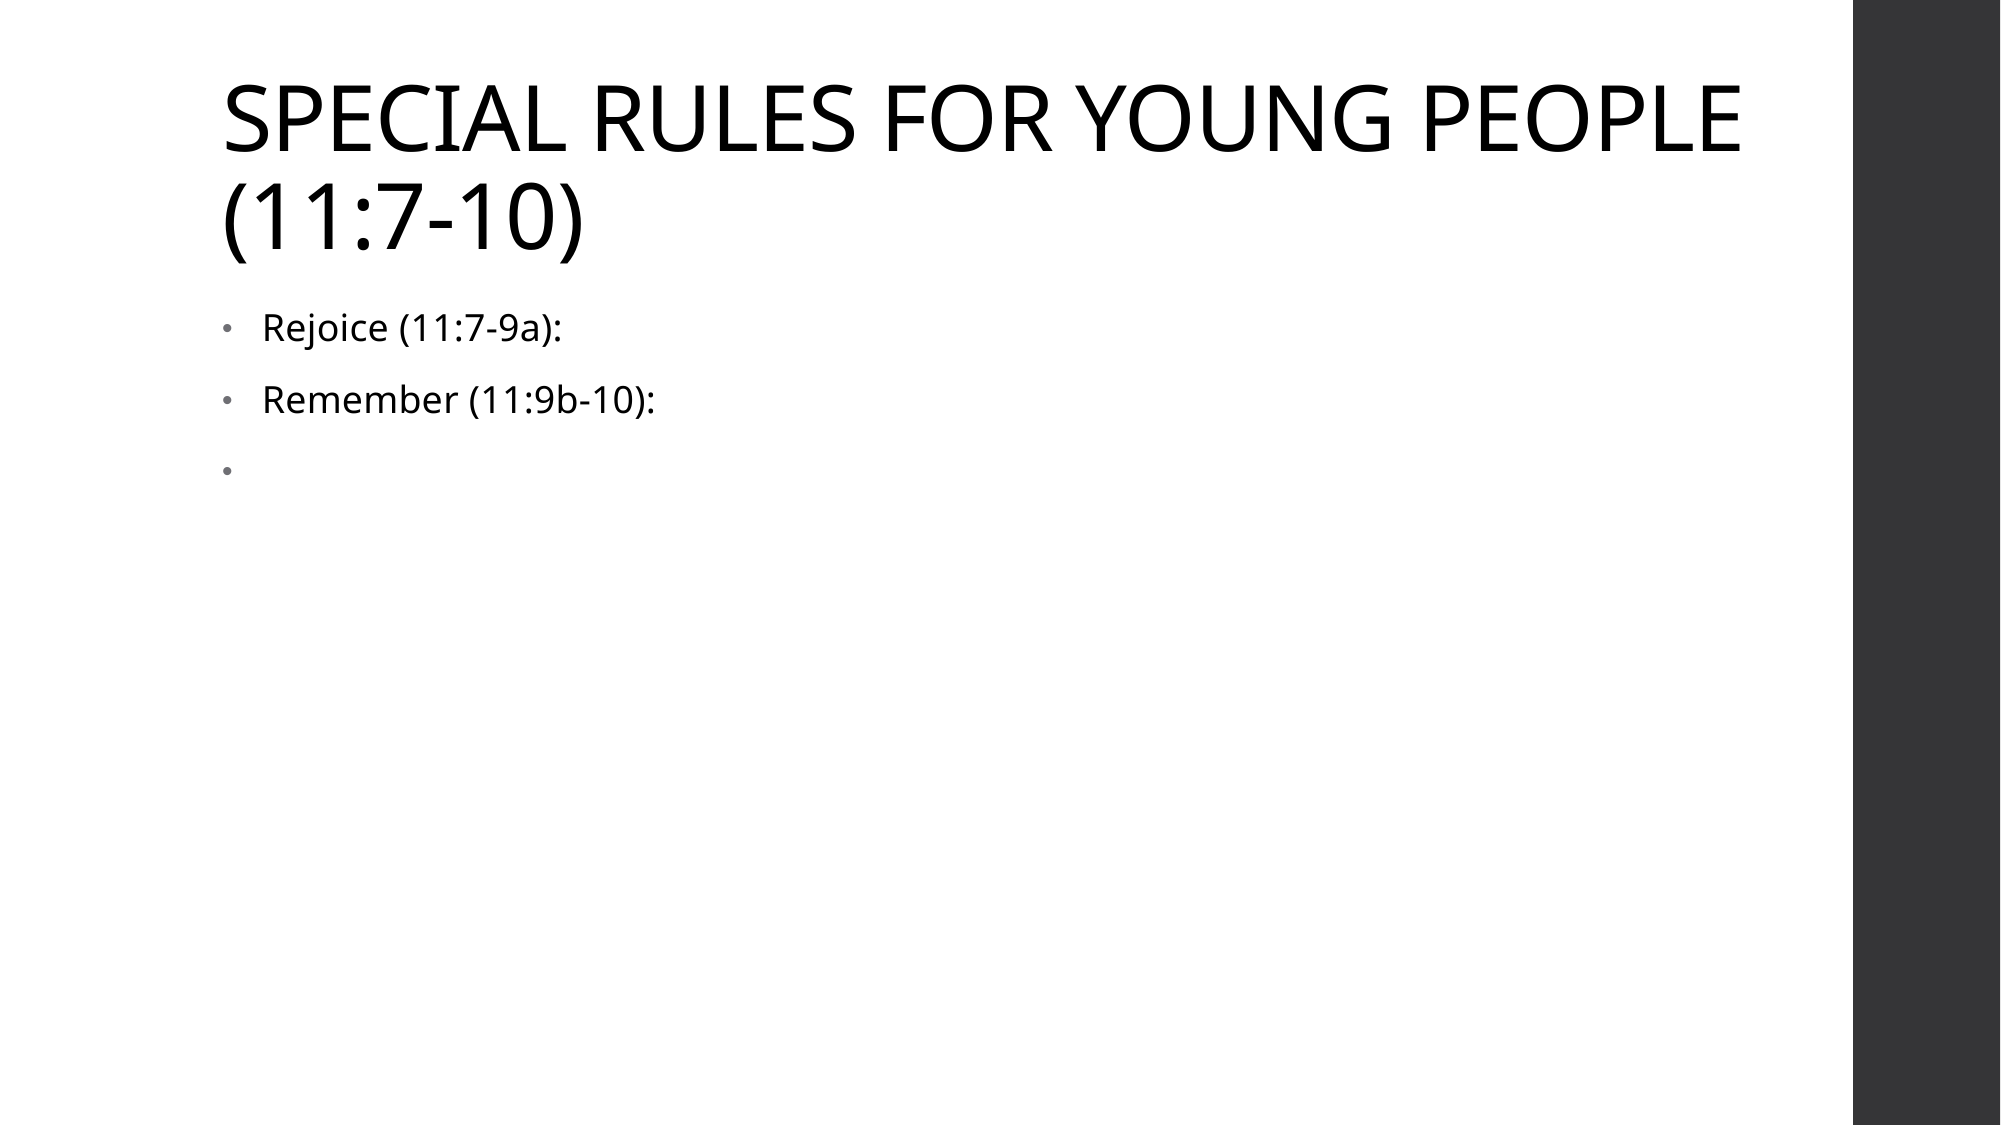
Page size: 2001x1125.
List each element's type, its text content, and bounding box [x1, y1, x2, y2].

list Rejoice (11:7-9a): Remember (11:9b-10): [206, 299, 1617, 1014]
title SPECIAL RULES FOR YOUNG PEOPLE (11:7-10) [206, 60, 1797, 278]
